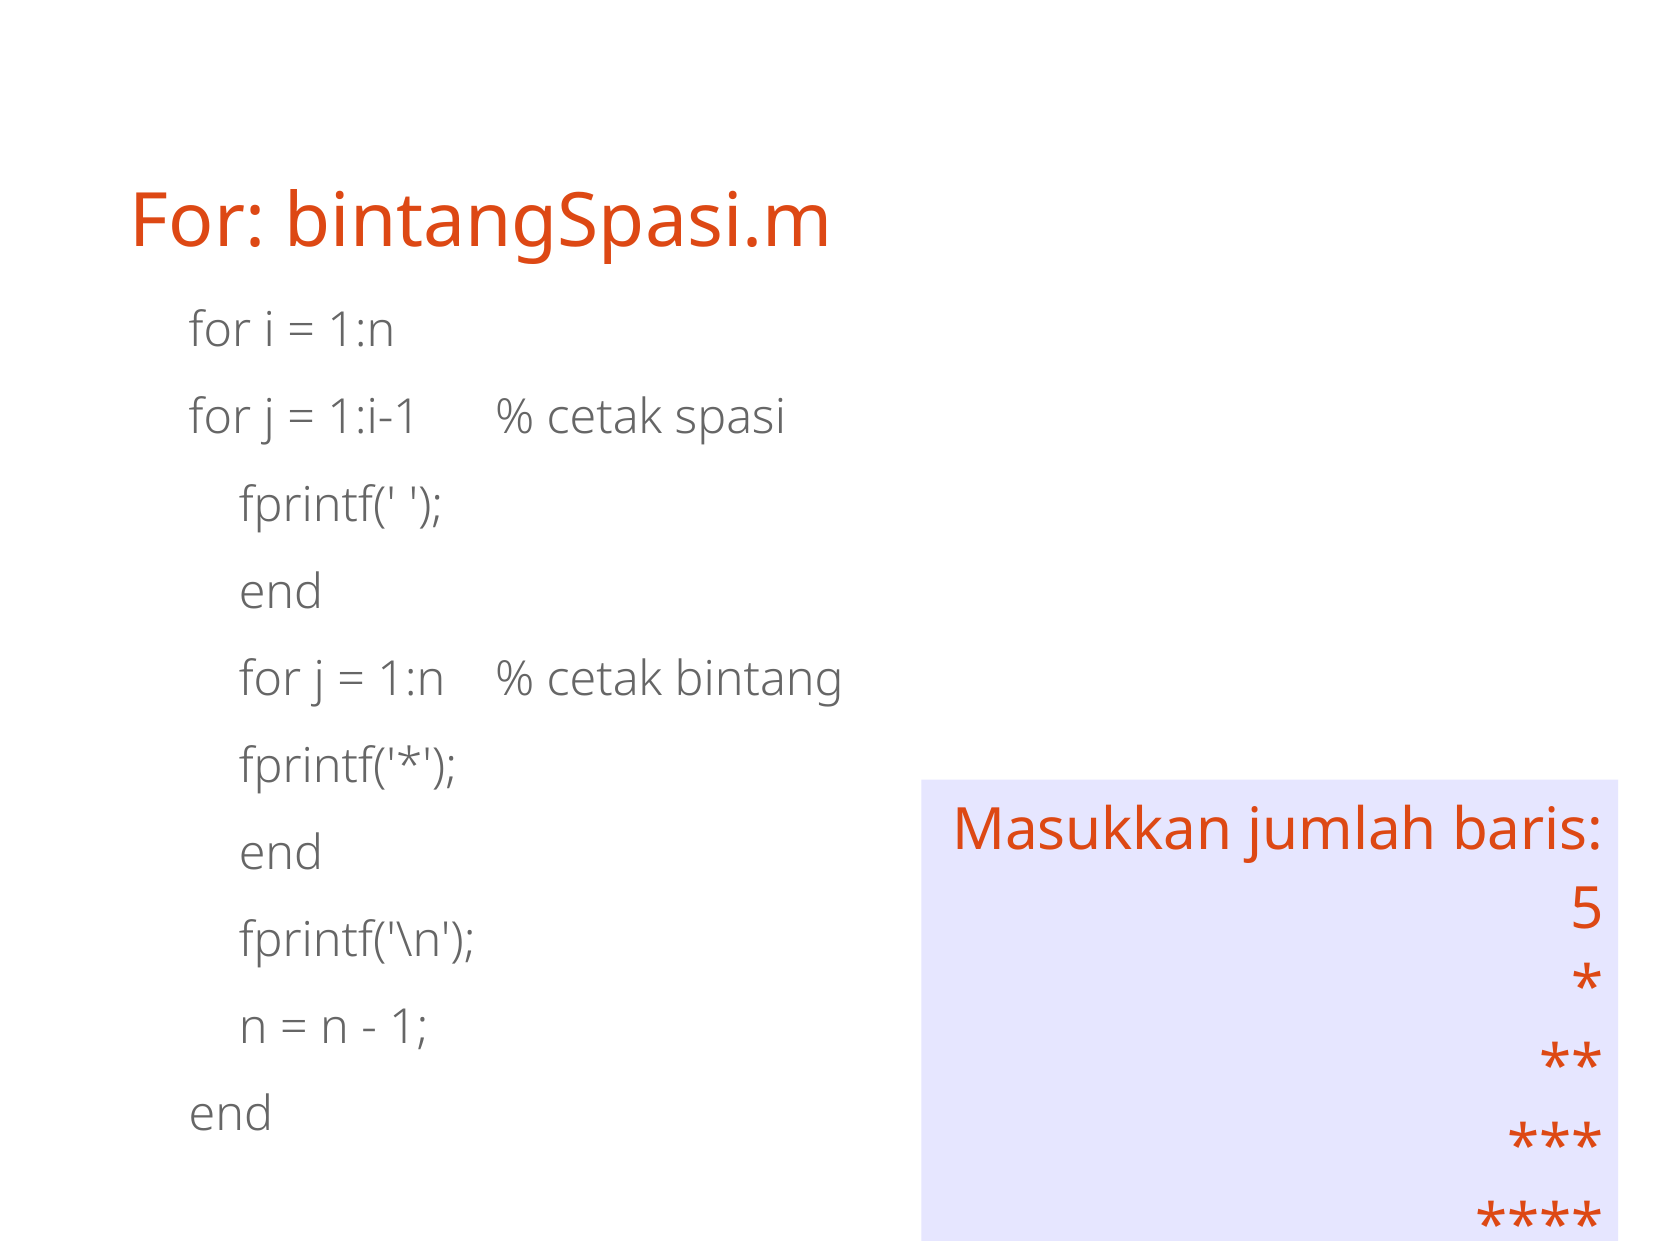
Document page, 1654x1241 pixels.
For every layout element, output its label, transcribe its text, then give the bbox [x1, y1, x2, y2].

text_box Masukkan jumlah baris: 5 * ** *** **** ***** [921, 779, 1619, 1190]
list for i = 1:n for j = 1:i-1 % cetak spasi fprintf(' '); end for j = 1:n % cetak bintang fprintf('*'); end fprintf('\n'); n = n - 1; end [129, 295, 1518, 1146]
title For: bintangSpasi.m [129, 153, 1518, 281]
